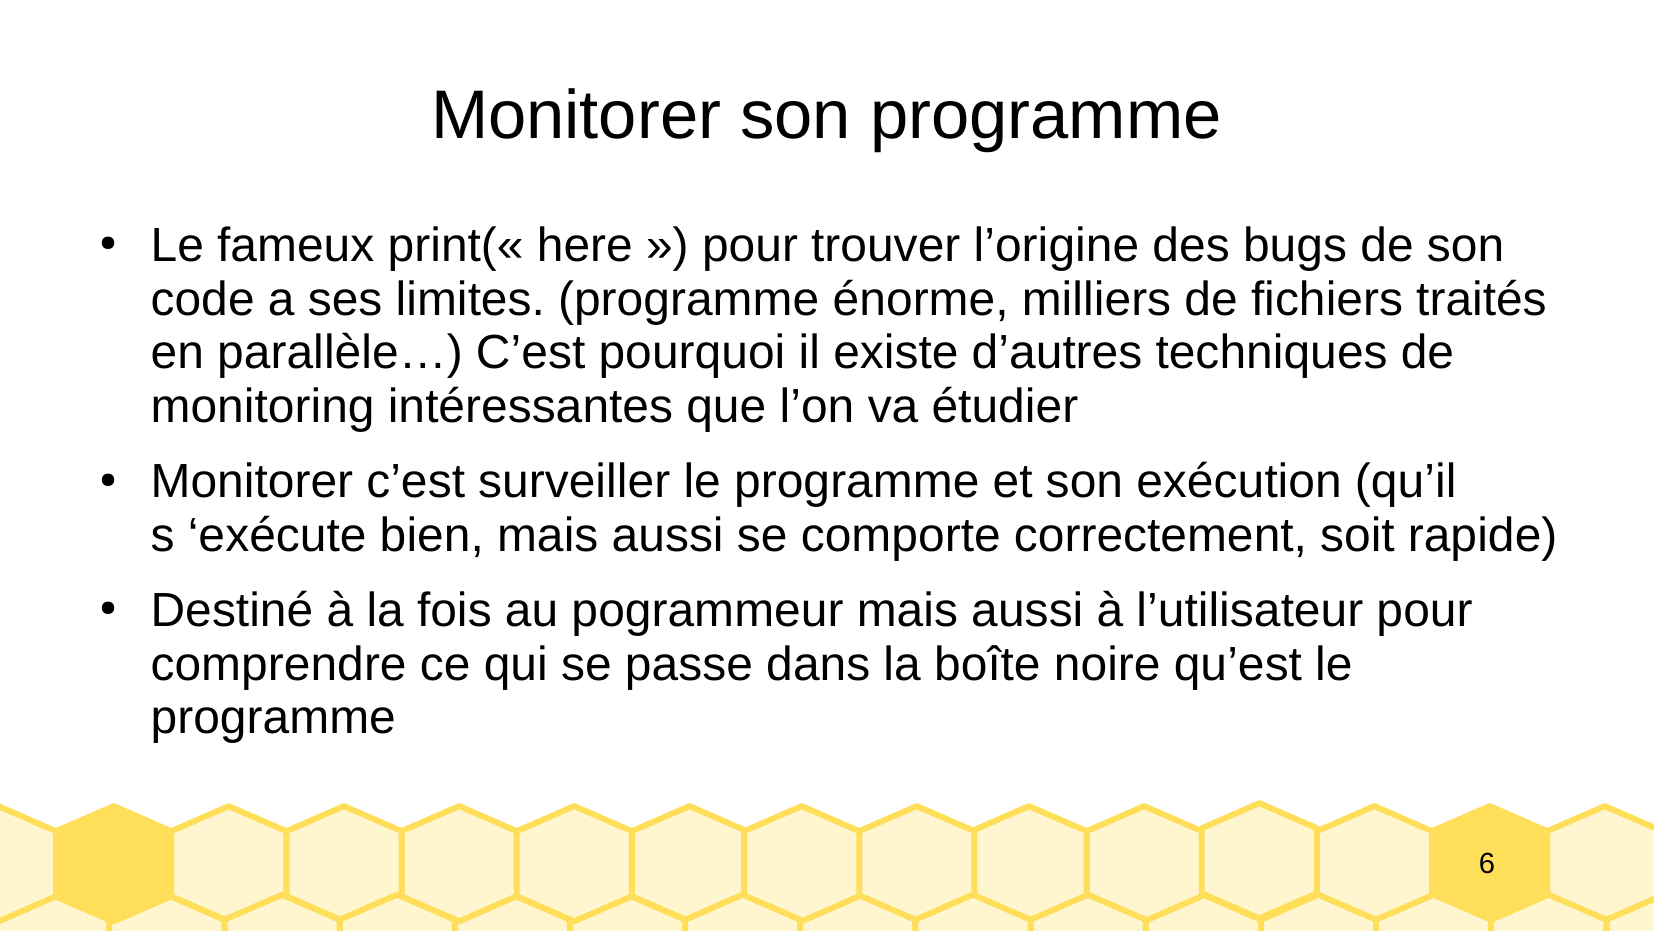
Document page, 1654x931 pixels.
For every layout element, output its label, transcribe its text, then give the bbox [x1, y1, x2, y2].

list Le fameux print(« here ») pour trouver l’origine des bugs de son code a ses limites. (programme énorme, milliers de fichiers traités en parallèle…) C’est pourquoi il existe d’autres techniques de monitoring intéressantes que l’on va étudier Monitorer c’est surveiller le programme et son exécution (qu’il s ‘exécute bien, mais aussi se comporte correctement, soit rapide) Destiné à la fois au pogrammeur mais aussi à l’utilisateur pour comprendre ce qui se passe dans la boîte noire qu’est le programme [82, 217, 1571, 758]
title Monitorer son programme [82, 37, 1571, 193]
